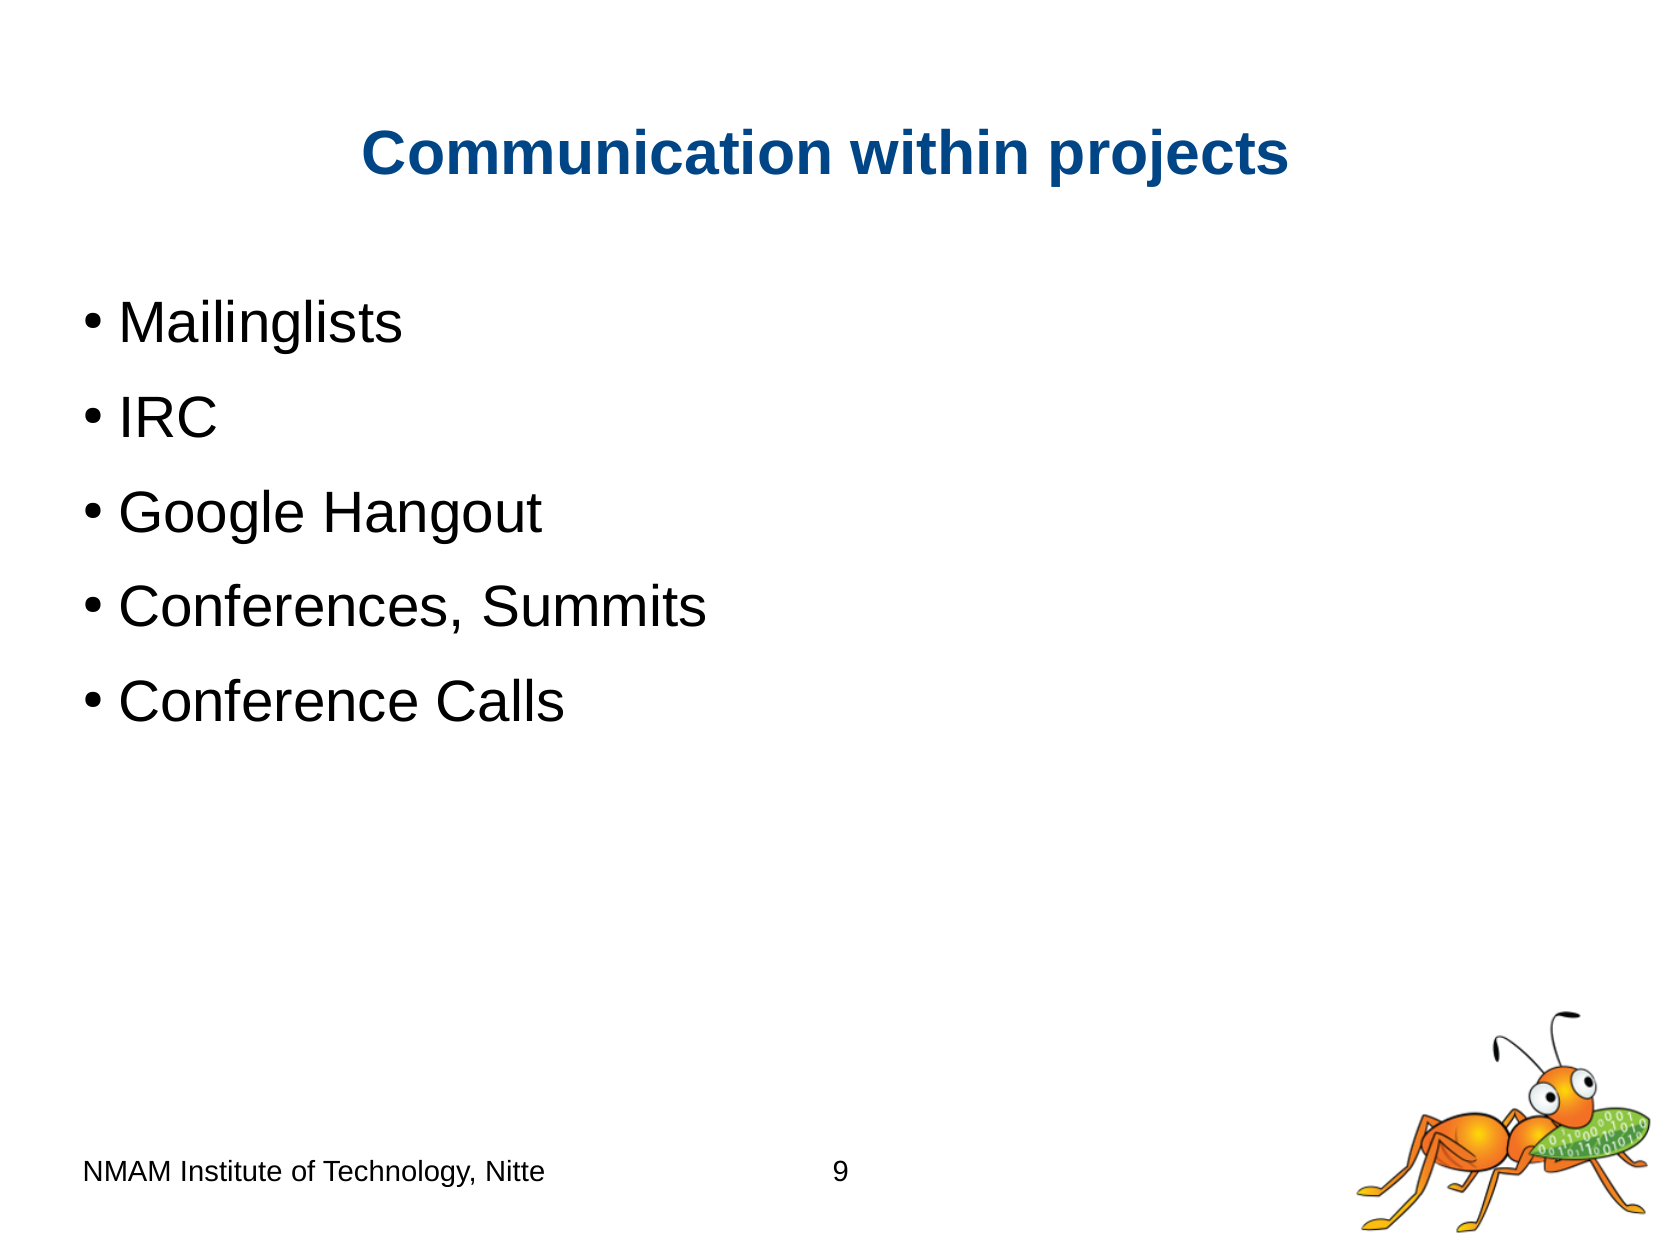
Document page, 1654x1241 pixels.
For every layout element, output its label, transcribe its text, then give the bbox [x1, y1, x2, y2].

picture [1353, 1009, 1654, 1235]
list Mailinglists IRC Google Hangout Conferences, Summits Conference Calls [82, 290, 1571, 1010]
title Communication within projects [82, 49, 1571, 257]
